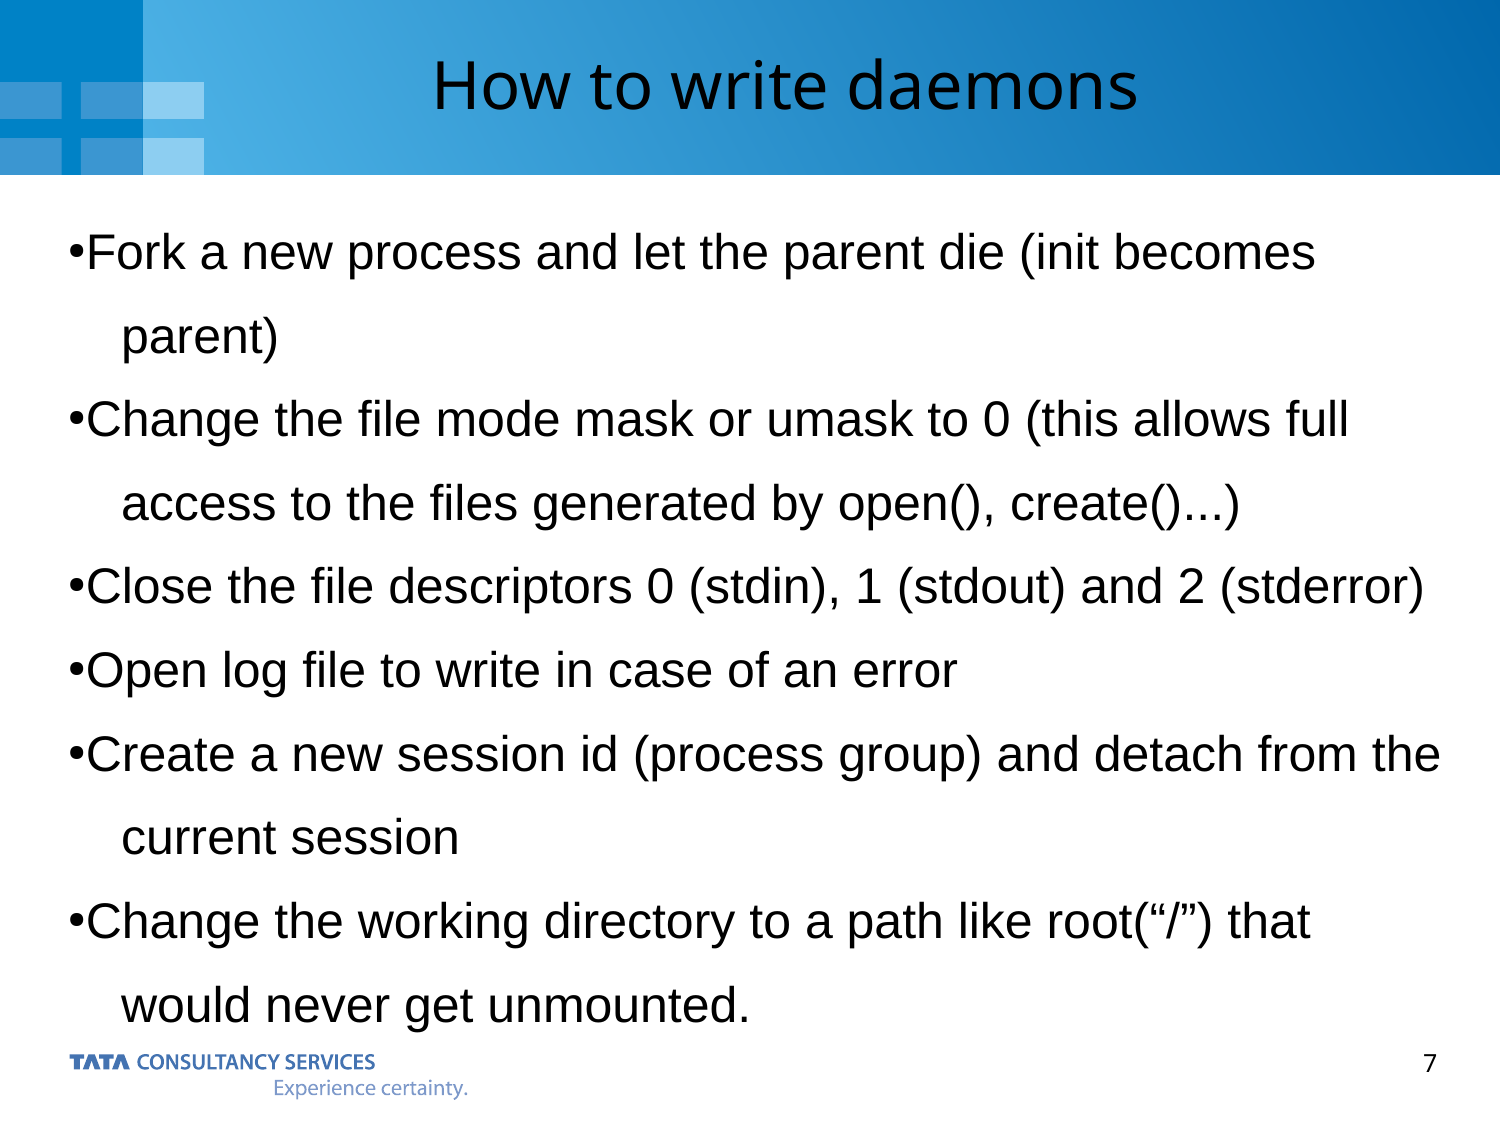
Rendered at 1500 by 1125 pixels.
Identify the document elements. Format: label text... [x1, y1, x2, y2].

text_box How to write daemons [224, 11, 1347, 154]
text_box Fork a new process and let the parent die (init becomes parent) Change the file mode mask or umask to 0 (this allows full access to the files generated by open(), create()...) Close the file descriptors 0 (stdin), 1 (stdout) and 2 (stderror) Open log file to write in case of an error Create a new session id (process group) and detach from the current session Change the working directory to a path like root(“/”) that would never get unmounted. [35, 188, 1465, 1040]
